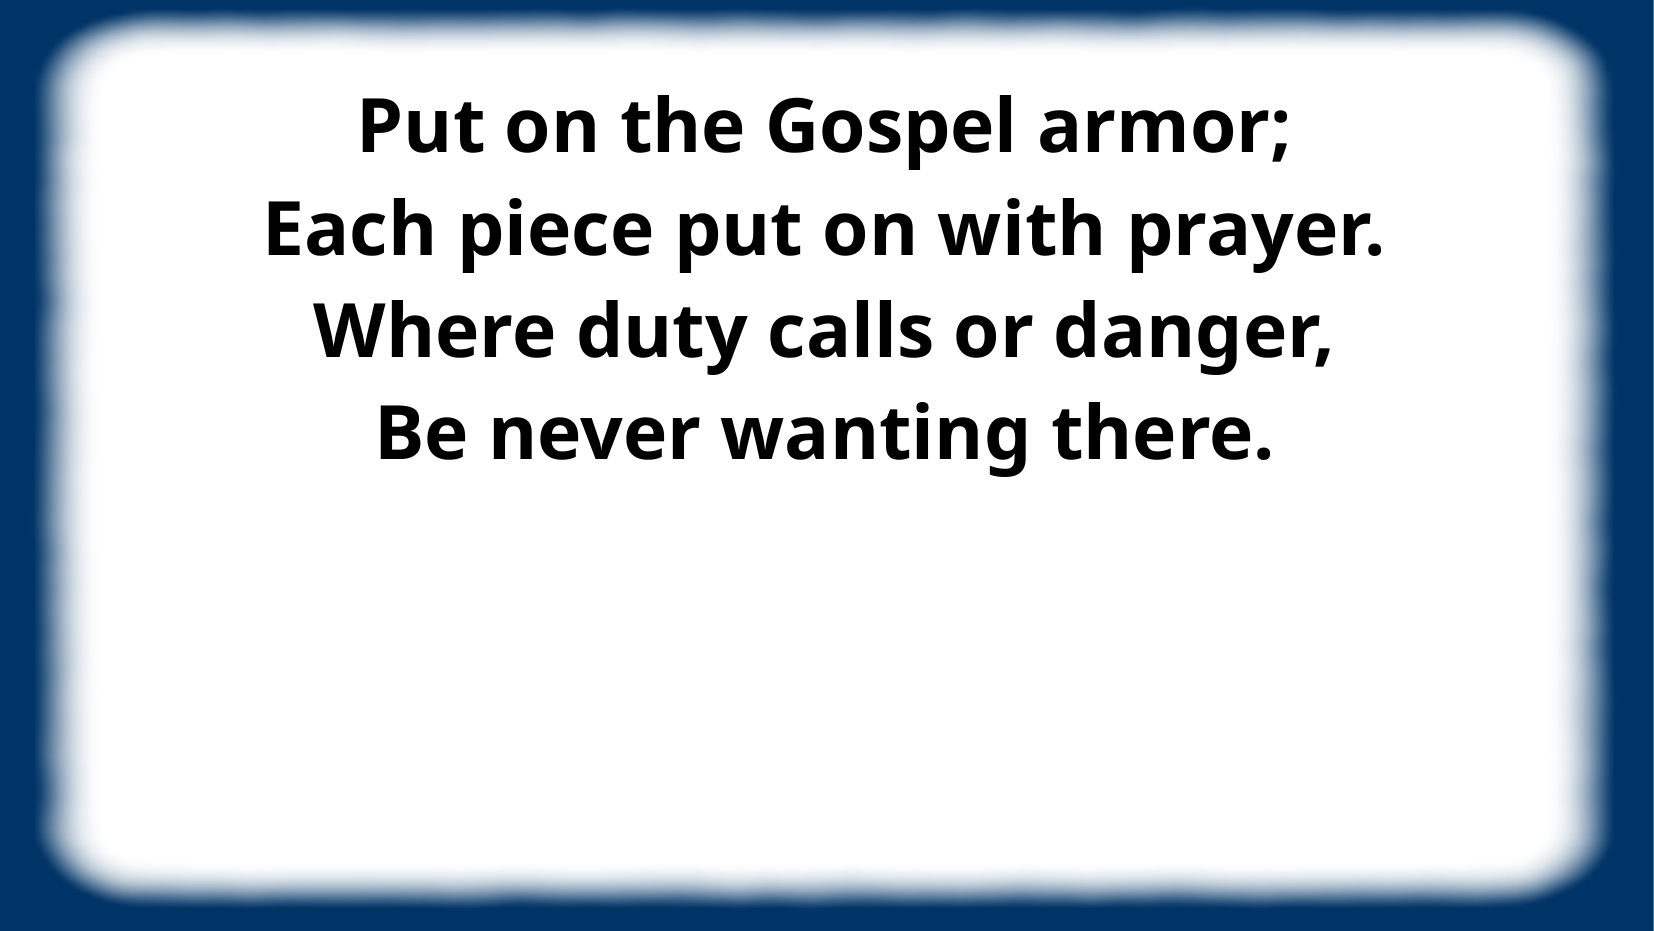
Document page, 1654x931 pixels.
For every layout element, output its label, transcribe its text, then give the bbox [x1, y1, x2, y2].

picture [0, 0, 1654, 931]
text_box Put on the Gospel armor; Each piece put on with prayer. Where duty calls or danger, Be never wanting there. [135, 65, 1516, 480]
